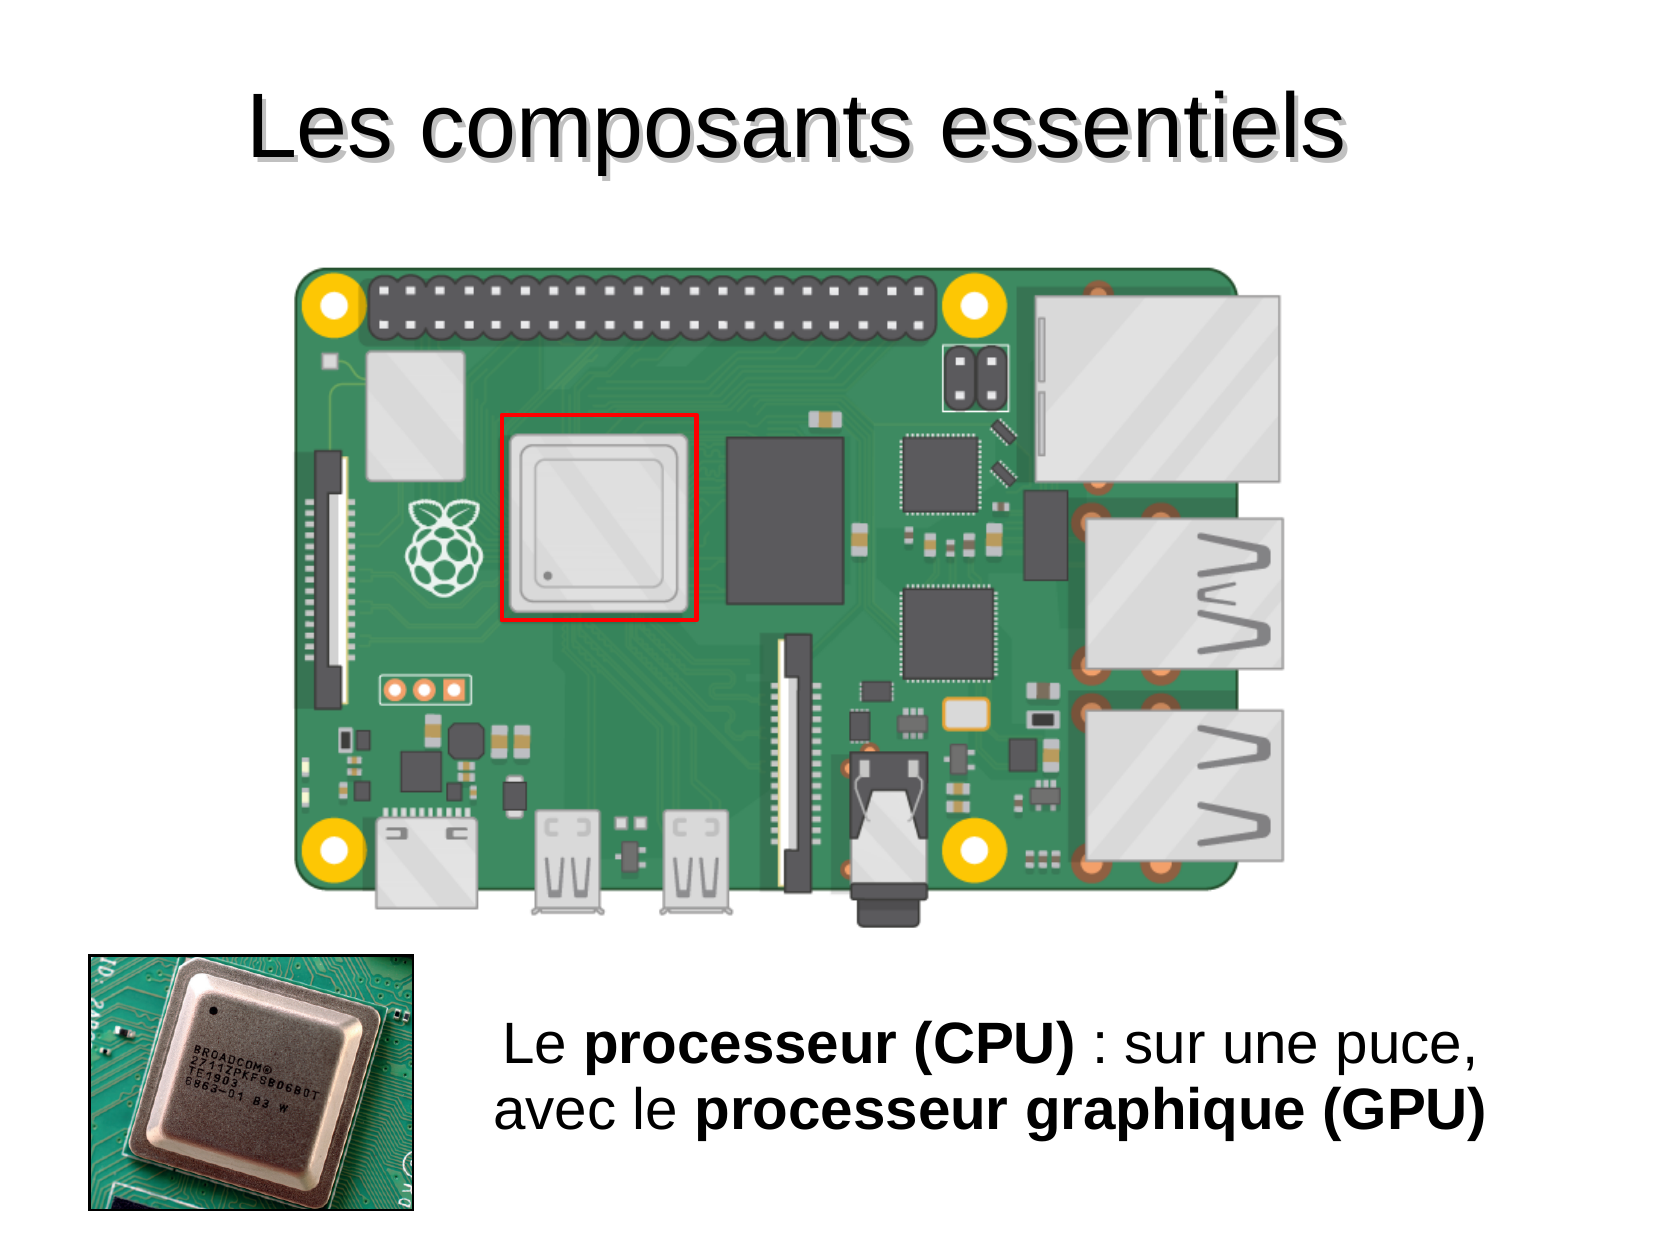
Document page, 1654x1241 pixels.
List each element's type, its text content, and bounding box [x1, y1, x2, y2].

title Les composants essentiels [177, 0, 1418, 281]
text_box Le processeur (CPU) : sur une puce, avec le processeur graphique (GPU) [442, 1003, 1536, 1214]
picture [88, 281, 1329, 1211]
